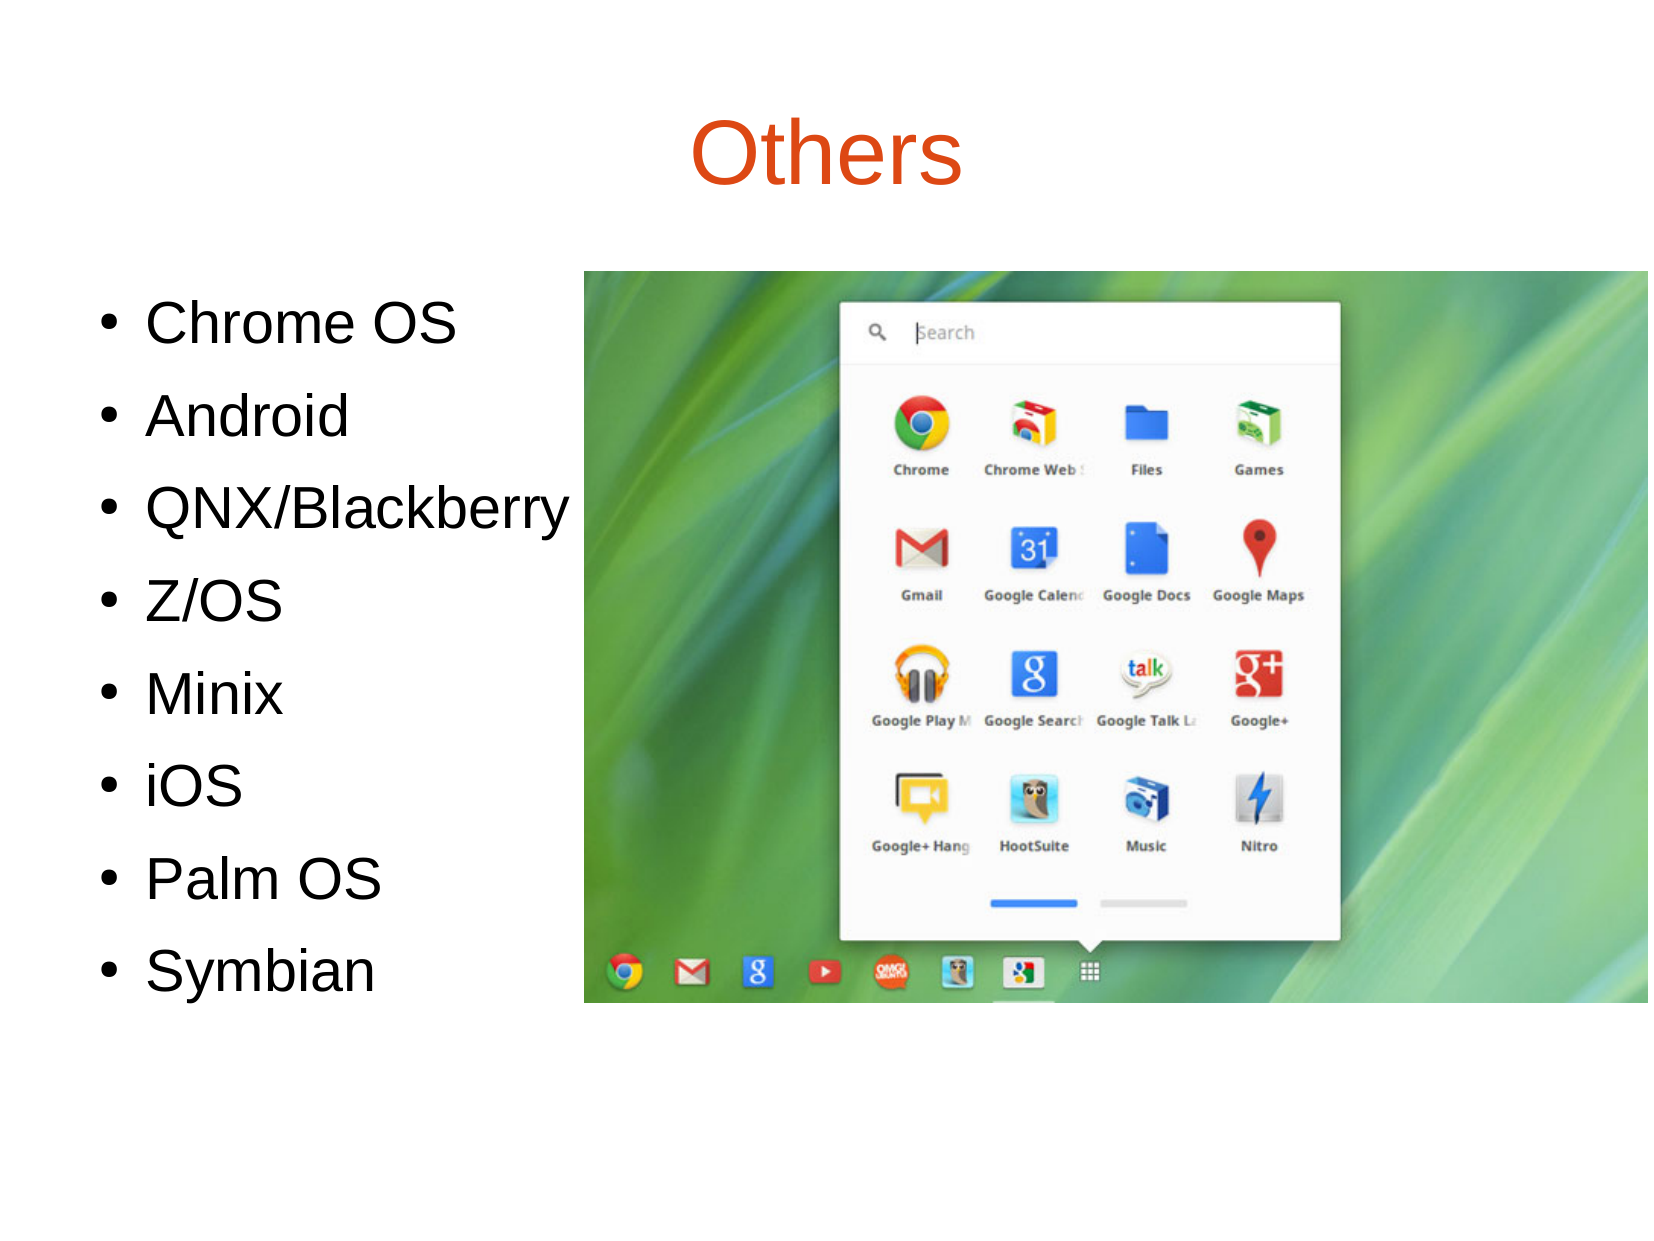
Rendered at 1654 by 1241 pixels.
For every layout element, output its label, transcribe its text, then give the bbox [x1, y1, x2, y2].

picture [584, 271, 1648, 1003]
title Others [82, 49, 1571, 257]
list Chrome OS Android QNX/Blackberry Z/OS Minix iOS Palm OS Symbian [82, 290, 1571, 1010]
